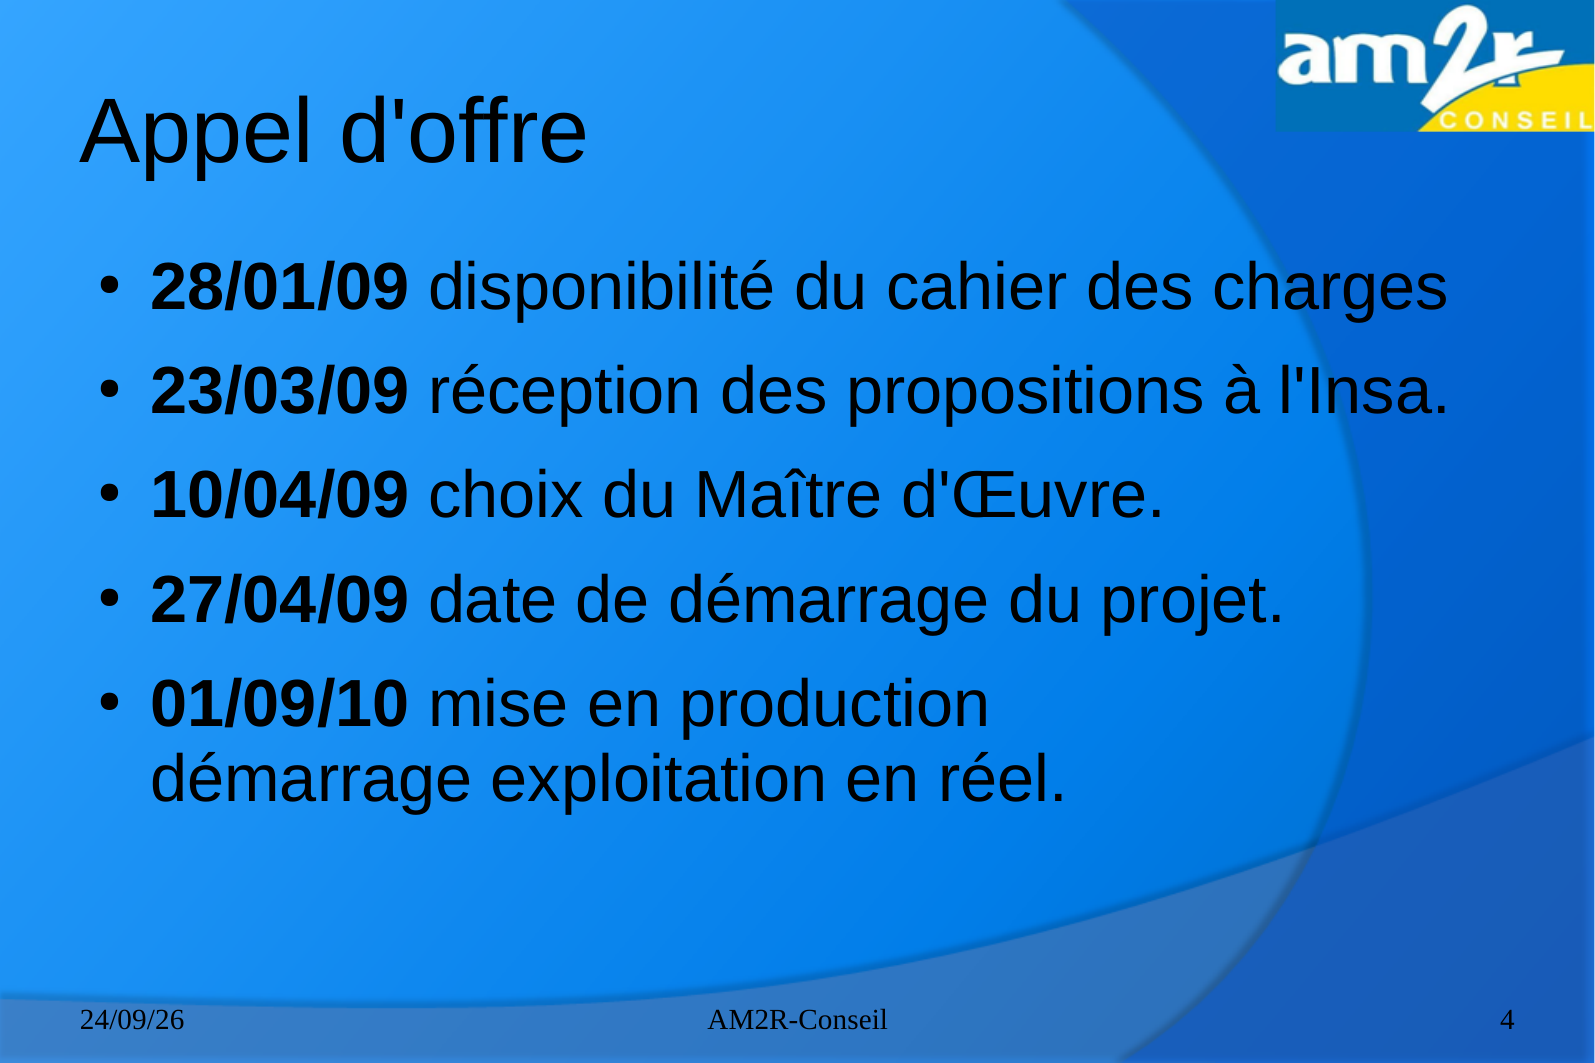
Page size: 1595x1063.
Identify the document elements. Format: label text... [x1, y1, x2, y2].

picture [0, 0, 1595, 1063]
title Appel d'offre [79, 49, 1241, 213]
list 28/01/09 disponibilité du cahier des charges 23/03/09 réception des propositions à l'Insa. 10/04/09 choix du Maître d'Œuvre. 27/04/09 date de démarrage du projet. 01/09/10 mise en production démarrage exploitation en réel. [79, 248, 1515, 960]
